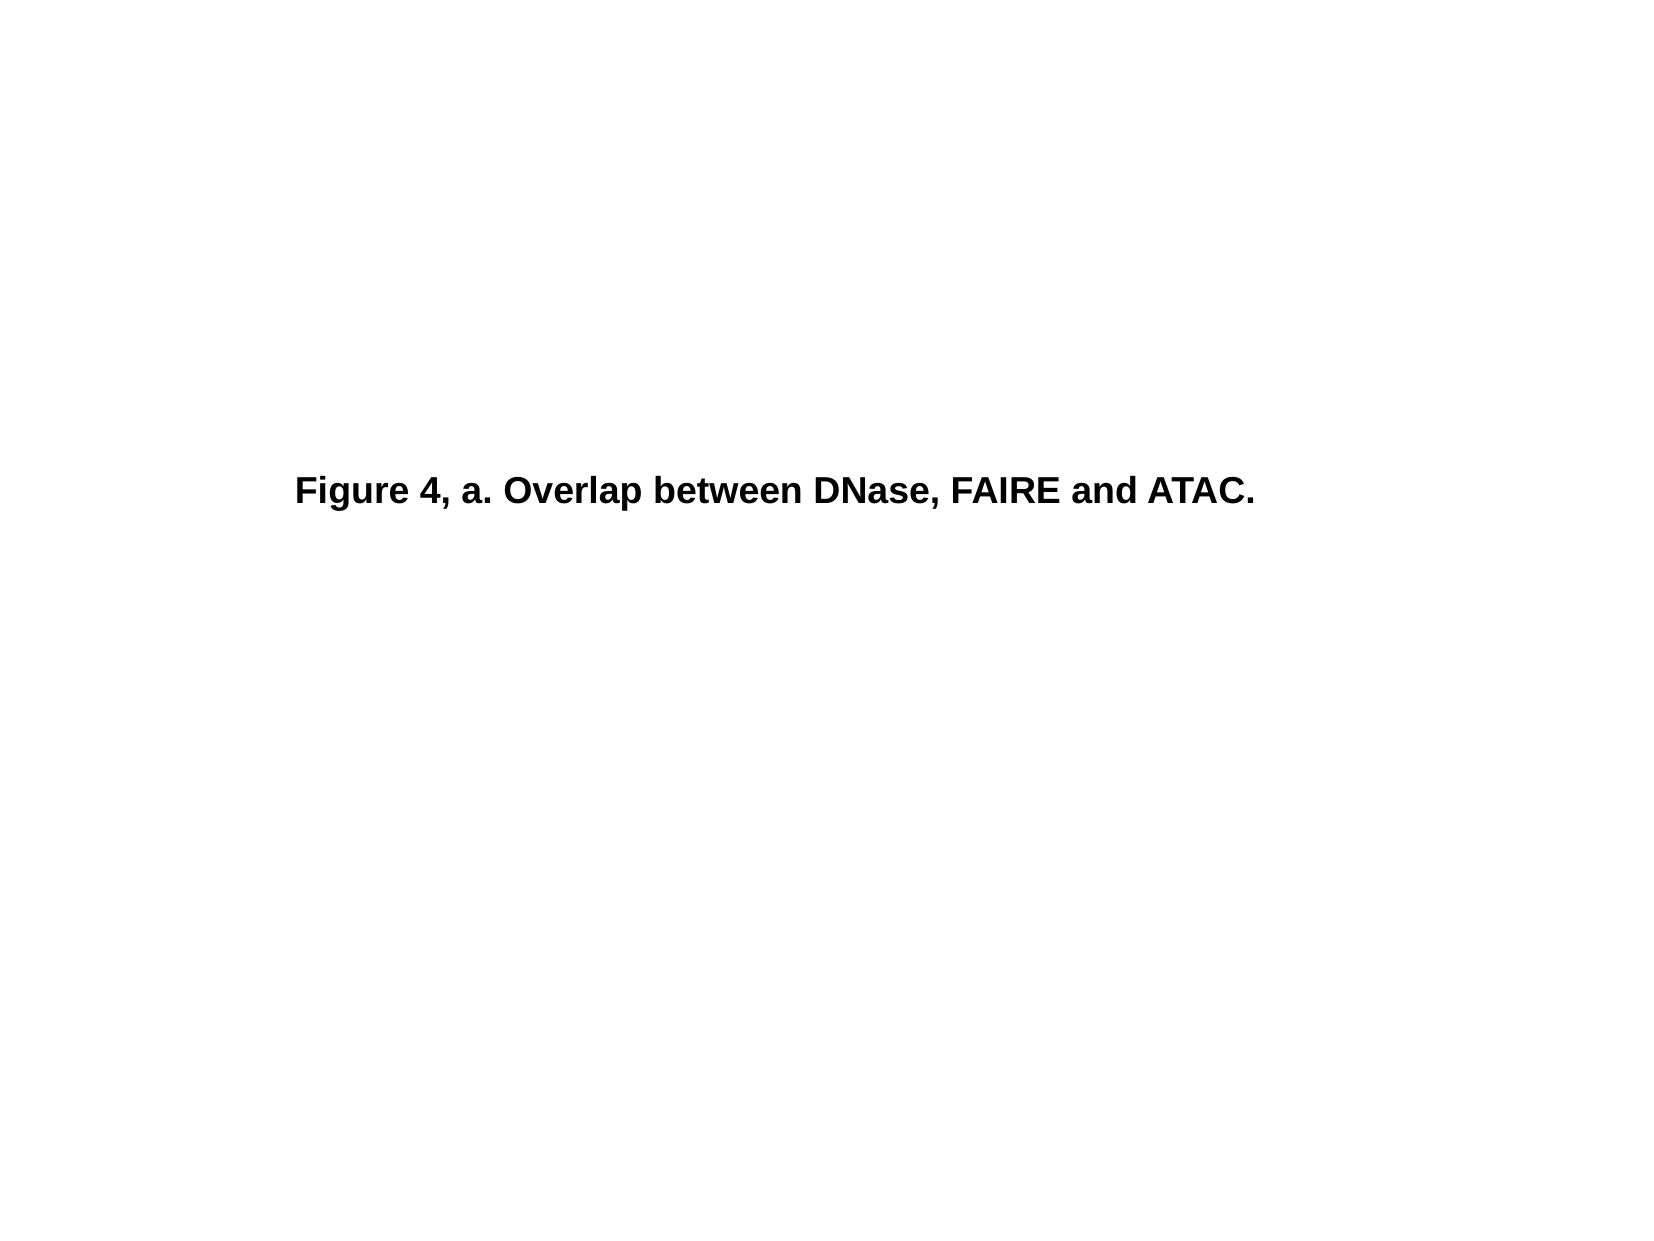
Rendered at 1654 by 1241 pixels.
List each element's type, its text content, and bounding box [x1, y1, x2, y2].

text_box Figure 4, a. Overlap between DNase, FAIRE and ATAC. [280, 461, 1466, 519]
